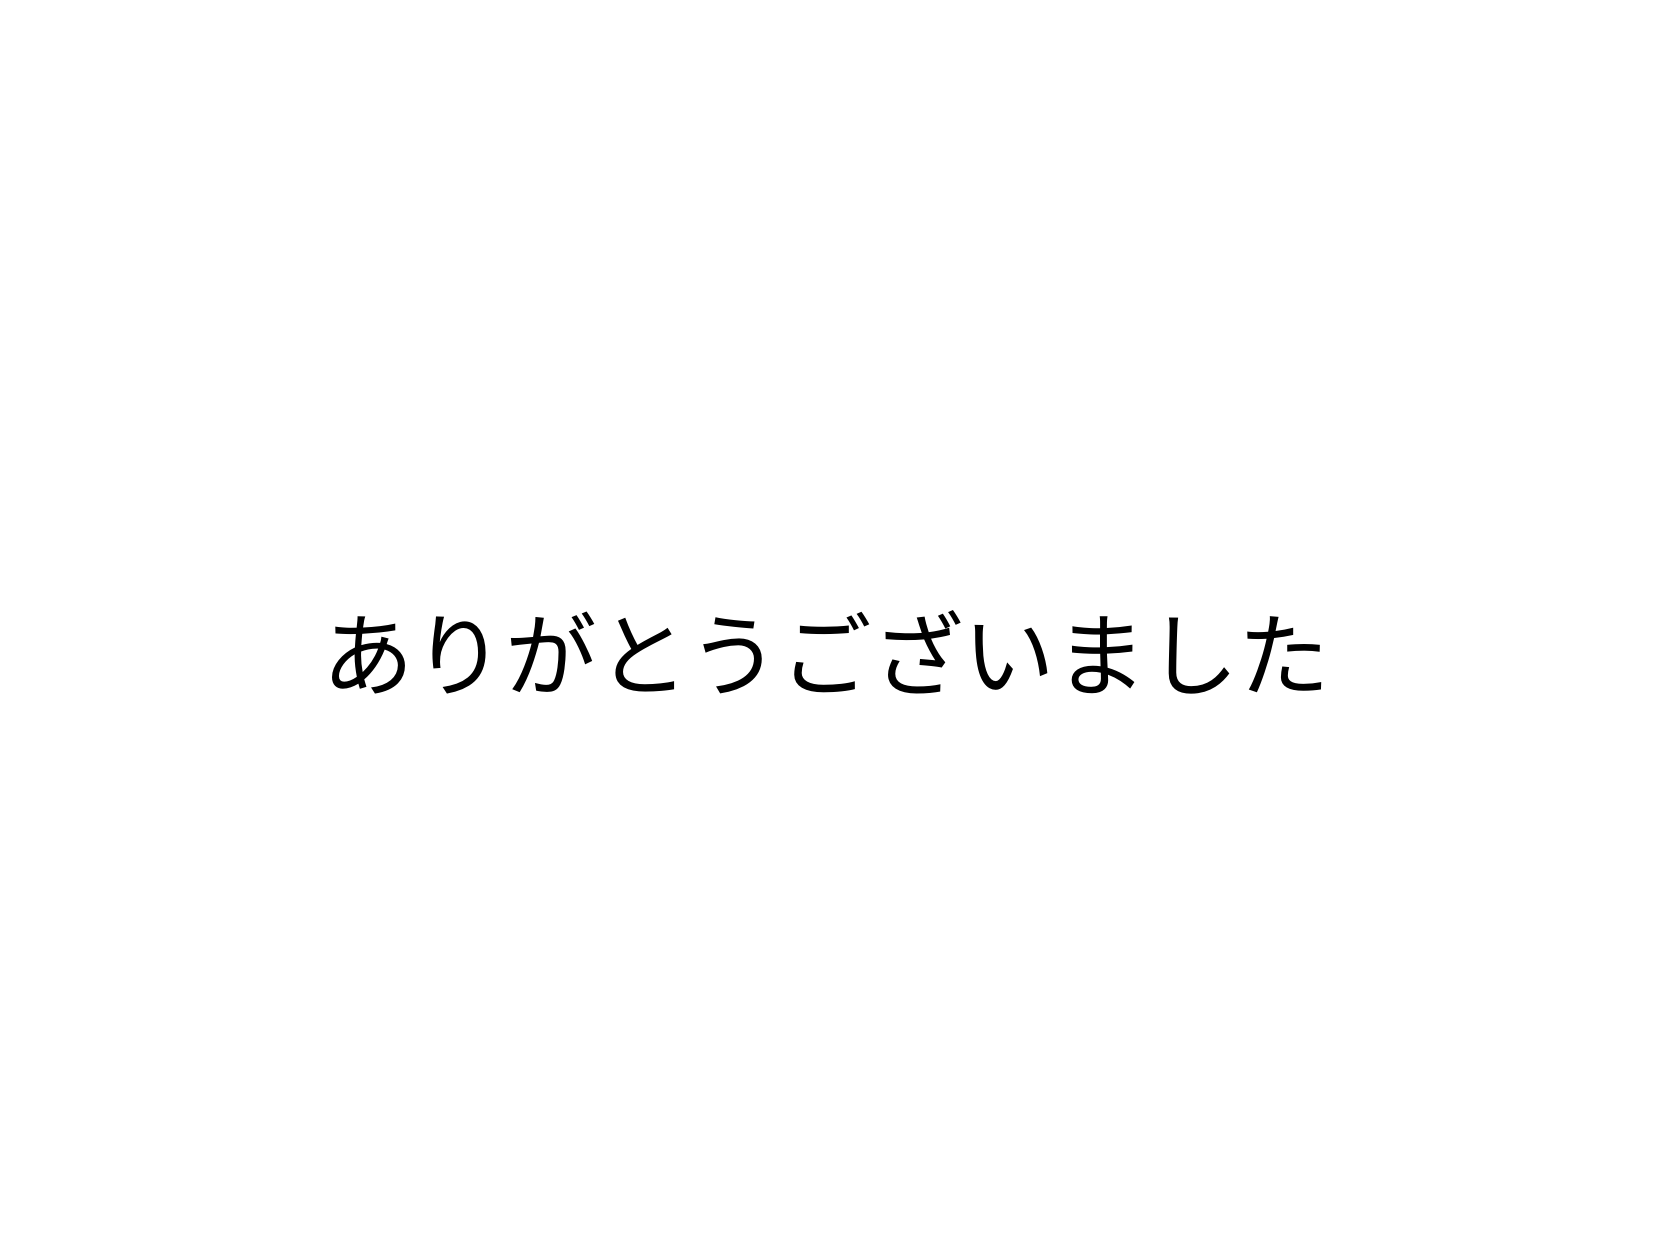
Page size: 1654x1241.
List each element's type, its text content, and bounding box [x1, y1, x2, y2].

subtitle ありがとうございました [82, 290, 1571, 1010]
